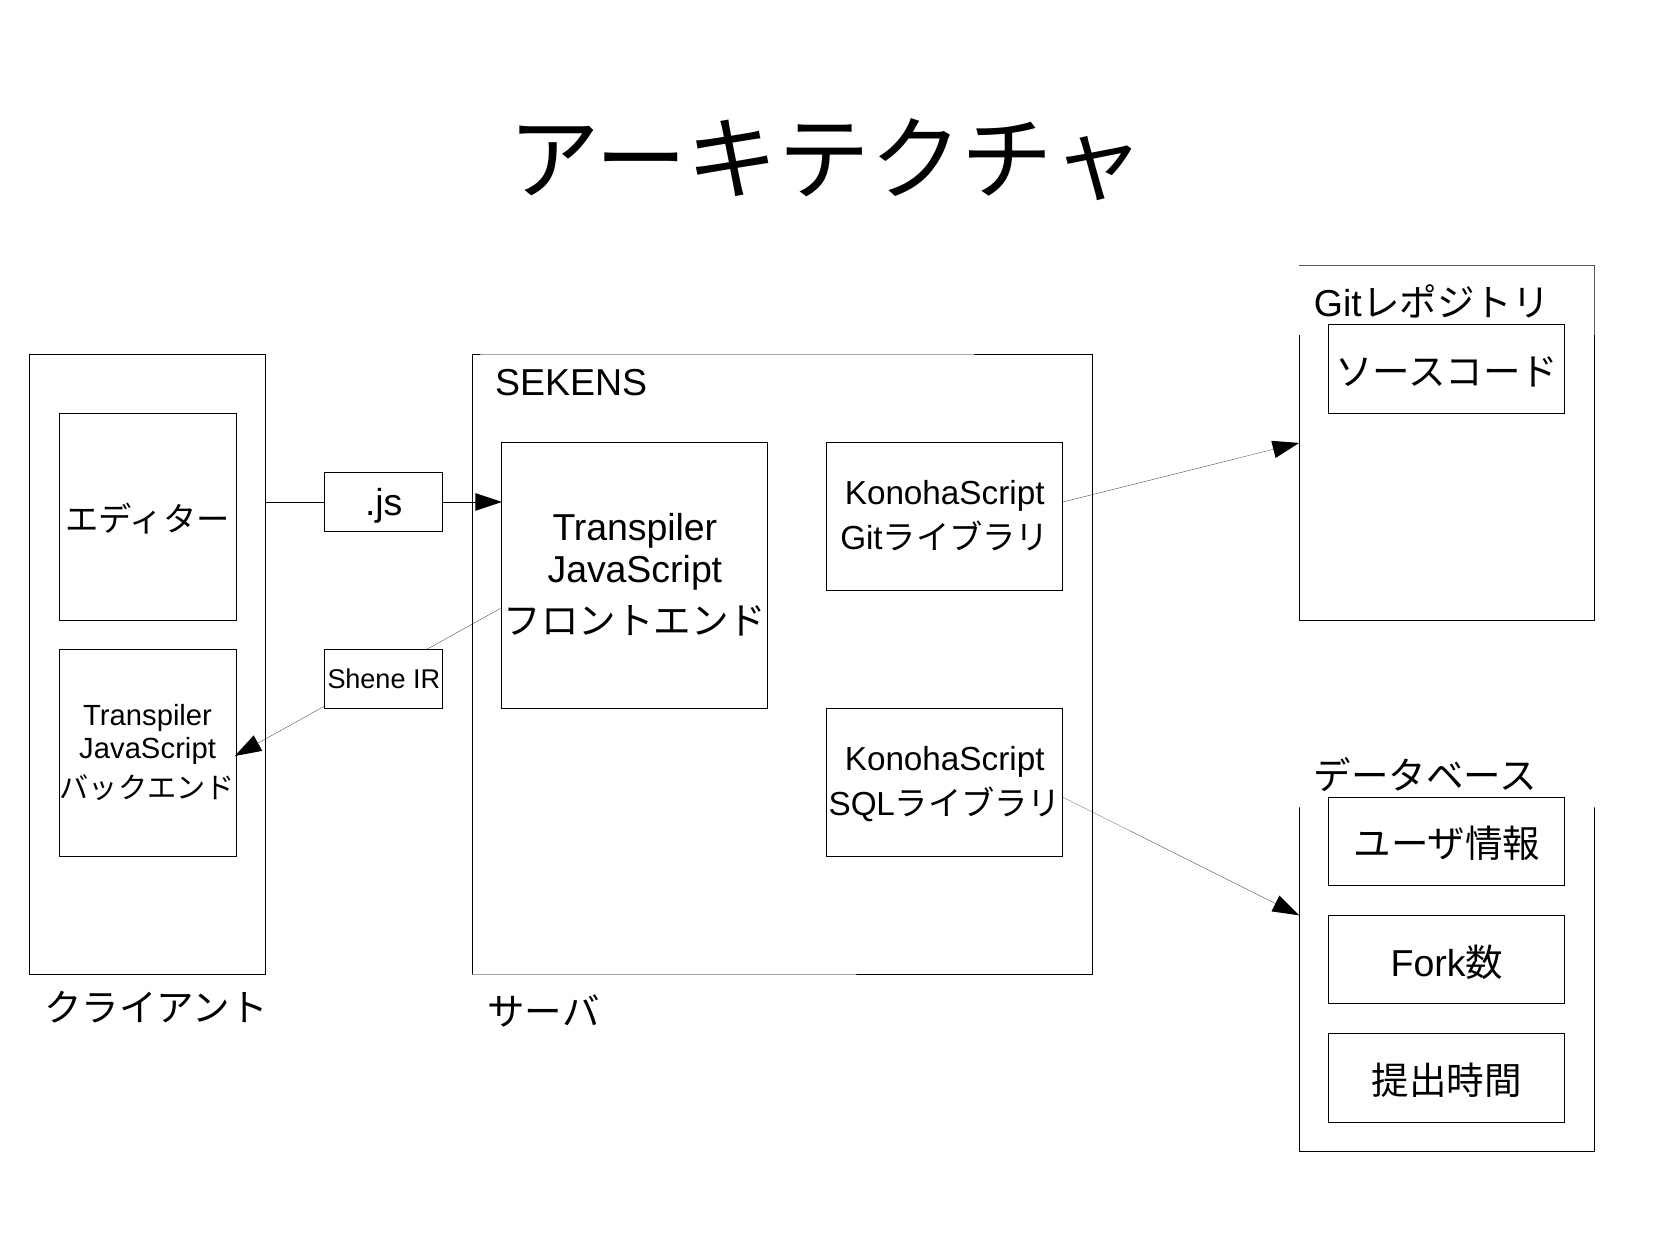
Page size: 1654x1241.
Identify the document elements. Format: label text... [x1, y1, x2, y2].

text_box [1299, 808, 1595, 1152]
text_box Shene IR [324, 649, 443, 709]
text_box クライアント [29, 970, 355, 1034]
text_box データベース [1299, 738, 1625, 801]
text_box エディター [59, 413, 237, 621]
text_box Fork数 [1328, 915, 1565, 1004]
text_box [1299, 335, 1595, 621]
text_box Gitレポジトリ [1299, 265, 1595, 329]
text_box [472, 503, 501, 623]
text_box ユーザ情報 [1328, 797, 1565, 886]
text_box .js [324, 472, 443, 532]
text_box ソースコード [1328, 324, 1565, 414]
title アーキテクチャ [82, 49, 1571, 257]
text_box KonohaScript SQLライブラリ [826, 708, 1063, 857]
text_box サーバ [472, 974, 857, 1038]
text_box [29, 354, 266, 975]
text_box KonohaScript Gitライブラリ [826, 442, 1063, 591]
text_box SEKENS [480, 354, 975, 419]
text_box [472, 354, 1093, 975]
text_box Transpiler JavaScript フロントエンド [501, 442, 768, 709]
text_box Transpiler JavaScript バックエンド [59, 649, 237, 857]
text_box 提出時間 [1328, 1033, 1565, 1123]
